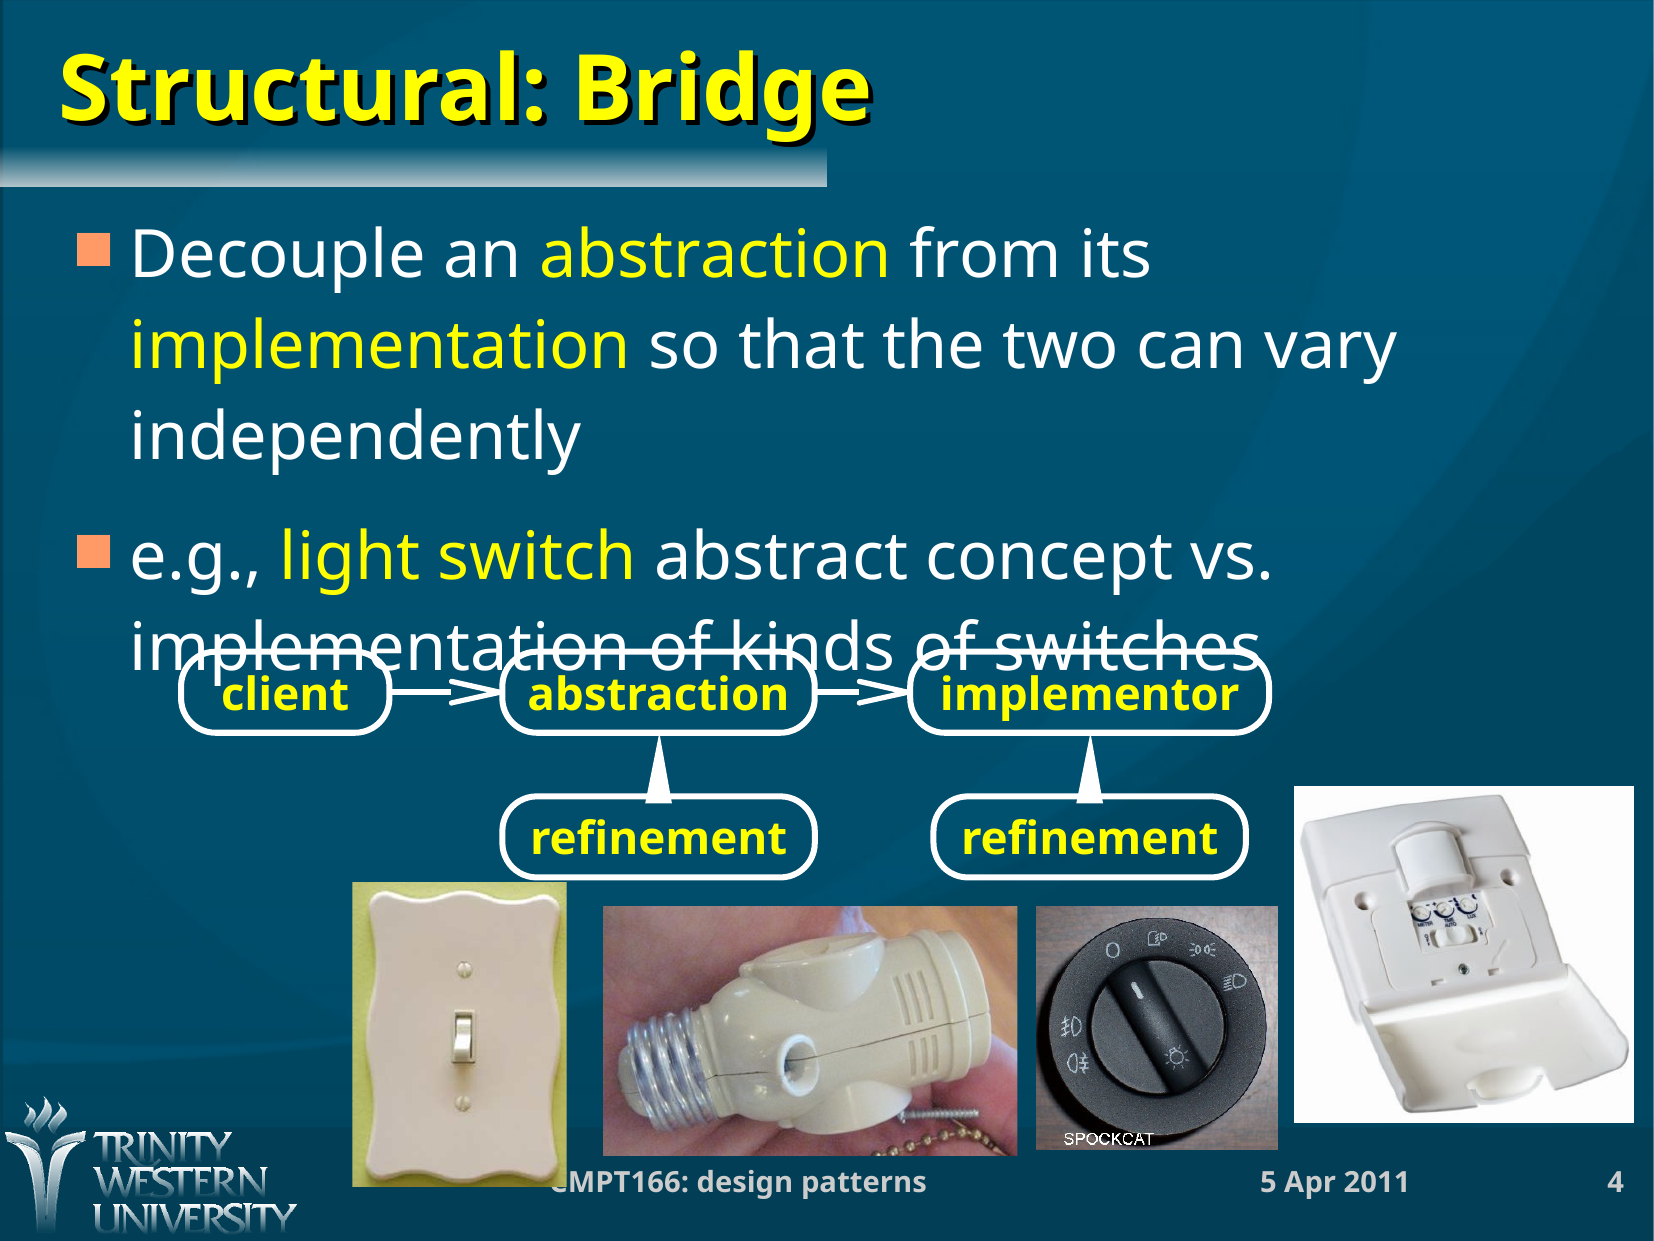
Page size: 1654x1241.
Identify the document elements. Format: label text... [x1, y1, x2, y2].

text_box refinement [502, 796, 815, 878]
list Decouple an abstraction from its implementation so that the two can vary independently e.g., light switch abstract concept vs. implementation of kinds of switches [59, 206, 1625, 1026]
text_box refinement [933, 796, 1246, 878]
text_box client [181, 651, 390, 733]
picture [353, 883, 566, 1187]
text_box 2nd level mgr [0, 154, 827, 158]
text_box implementor [910, 651, 1270, 733]
picture [604, 907, 1017, 1155]
title Structural: Bridge [59, 19, 1595, 148]
text_box abstraction [502, 651, 815, 733]
picture [1295, 787, 1633, 1122]
picture [38, 1227, 54, 1232]
picture [1037, 907, 1277, 1149]
